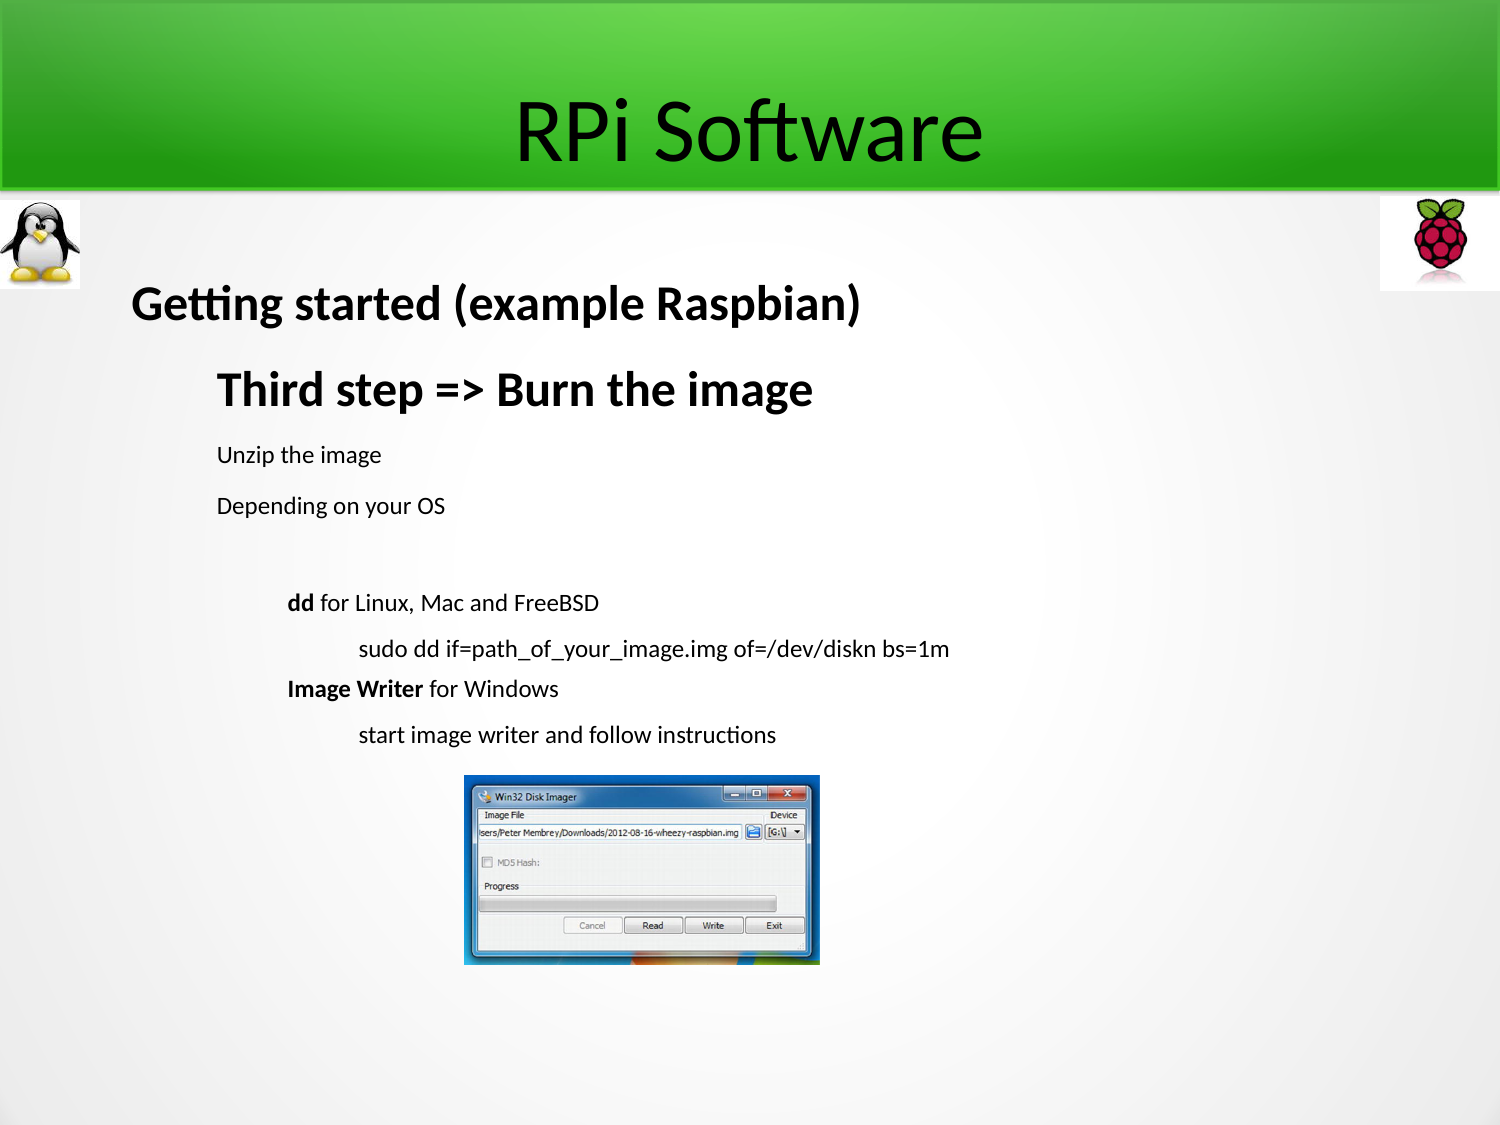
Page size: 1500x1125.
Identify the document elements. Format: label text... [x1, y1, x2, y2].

picture [0, 200, 80, 289]
list Getting started (example Raspbian) Third step => Burn the image Unzip the image Depending on your OS dd for Linux, Mac and FreeBSD sudo dd if=path_of_your_image.img of=/dev/diskn bs=1m Image Writer for Windows start image writer and follow instructions [60, 262, 1411, 1006]
title RPi Software [75, 45, 1425, 233]
picture [1380, 196, 1500, 291]
picture [464, 775, 820, 965]
